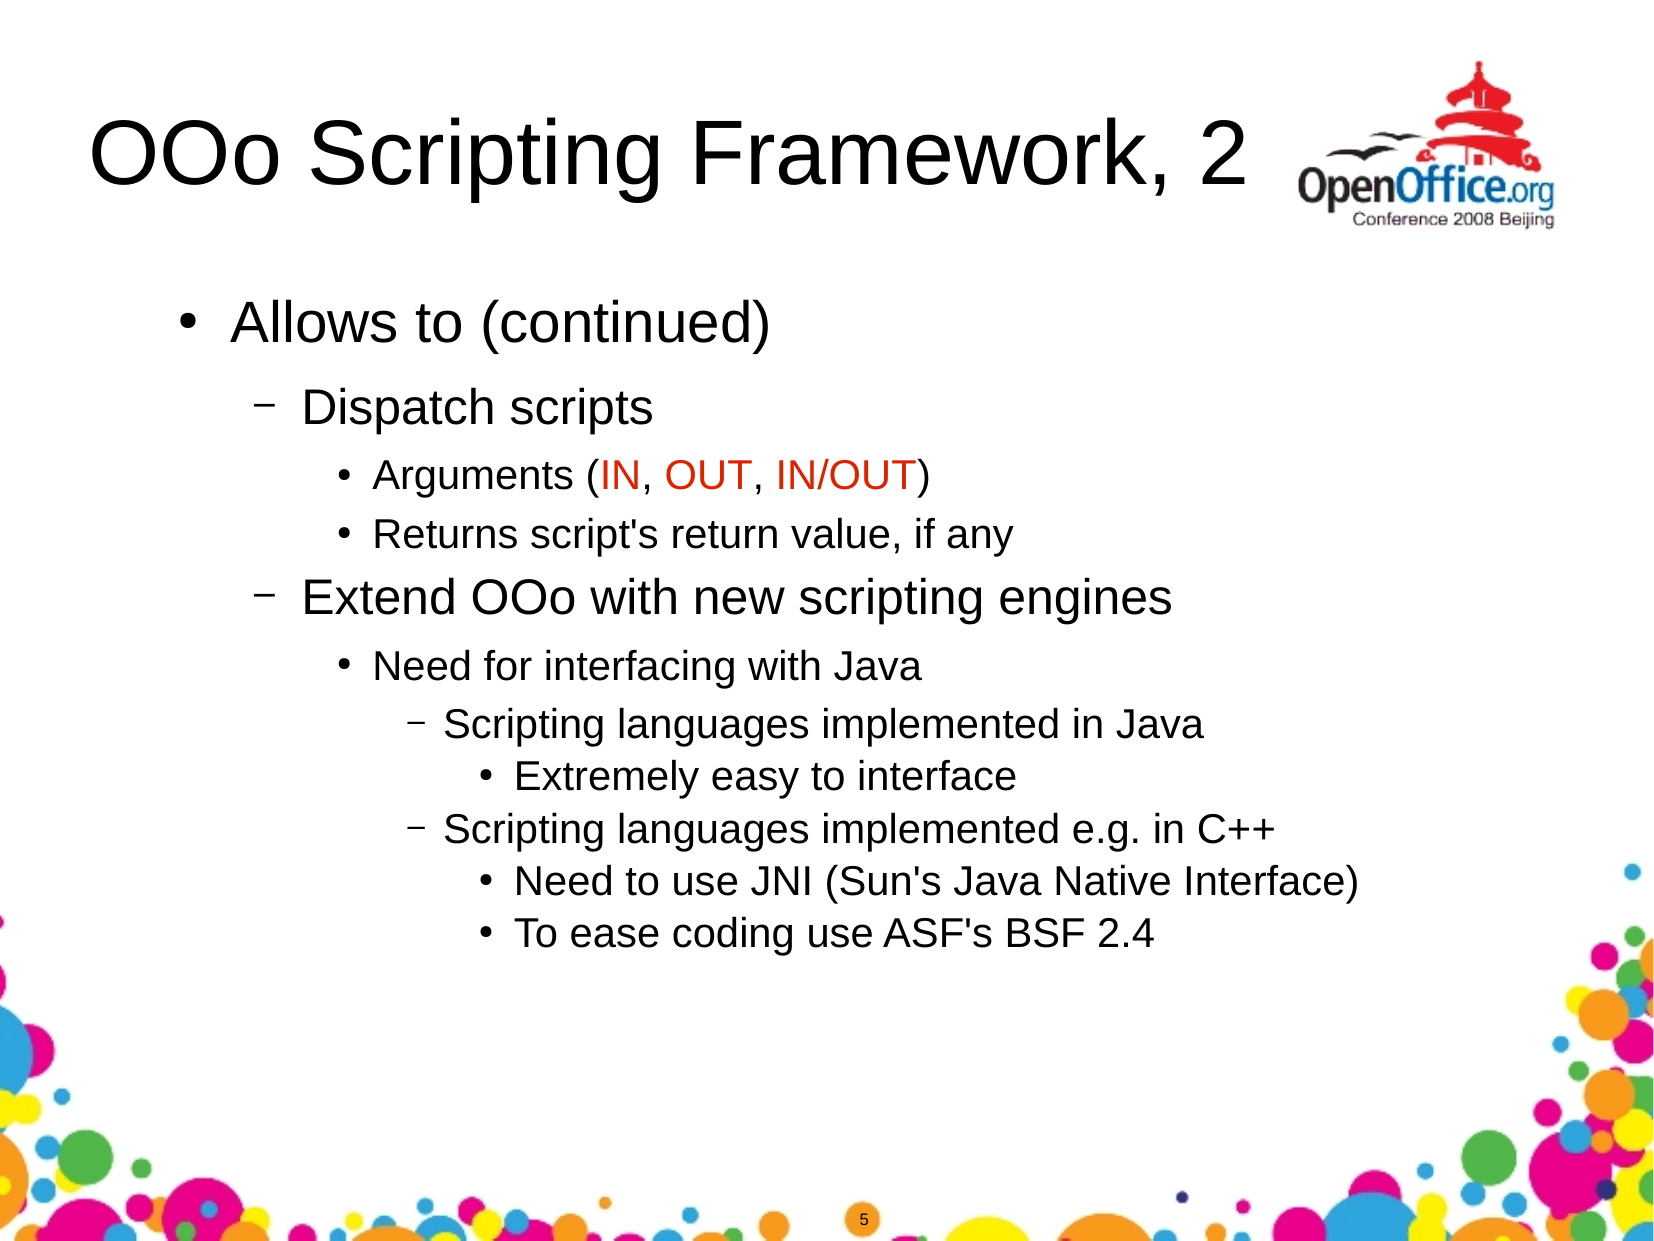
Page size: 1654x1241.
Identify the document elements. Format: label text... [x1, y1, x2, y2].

title OOo Scripting Framework, 2 [82, 49, 1258, 257]
list Allows to (continued) Dispatch scripts Arguments (IN, OUT, IN/OUT) Returns script's return value, if any Extend OOo with new scripting engines Need for interfacing with Java Scripting languages implemented in Java Extremely easy to interface Scripting languages implemented e.g. in C++ Need to use JNI (Sun's Java Native Interface) To ease coding use ASF's BSF 2.4 [88, 290, 1577, 1109]
picture [0, 810, 1654, 1241]
picture [1285, 51, 1569, 250]
